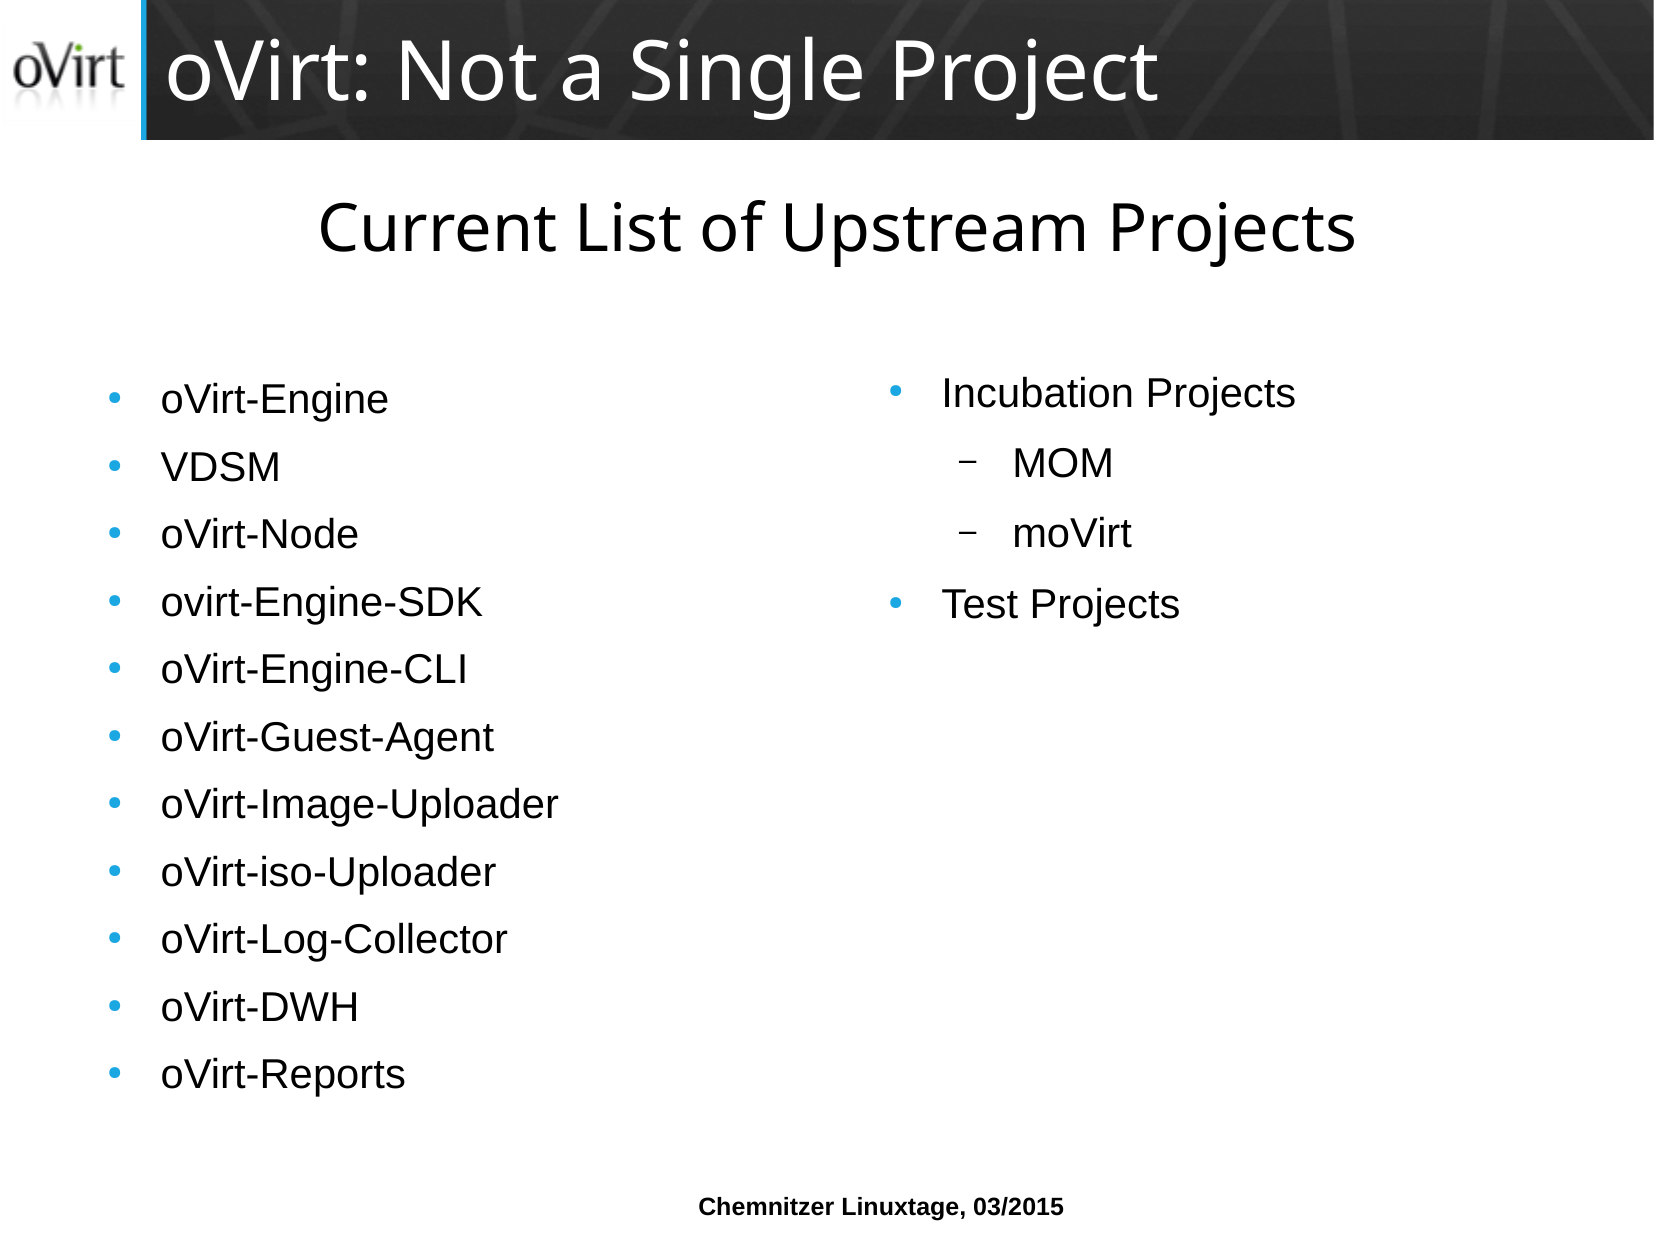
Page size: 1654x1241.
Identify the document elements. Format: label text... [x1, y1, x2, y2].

picture [0, 0, 1654, 140]
text_box oVirt-Engine VDSM oVirt-Node ovirt-Engine-SDK oVirt-Engine-CLI oVirt-Guest-Agent oVirt-Image-Uploader oVirt-iso-Uploader oVirt-Log-Collector oVirt-DWH oVirt-Reports [75, 301, 802, 1173]
title Current List of Upstream Projects [93, 183, 1582, 267]
text_box Incubation Projects MOM moVirt Test Projects [855, 295, 1582, 1001]
title oVirt: Not a Single Project [164, 18, 1653, 119]
